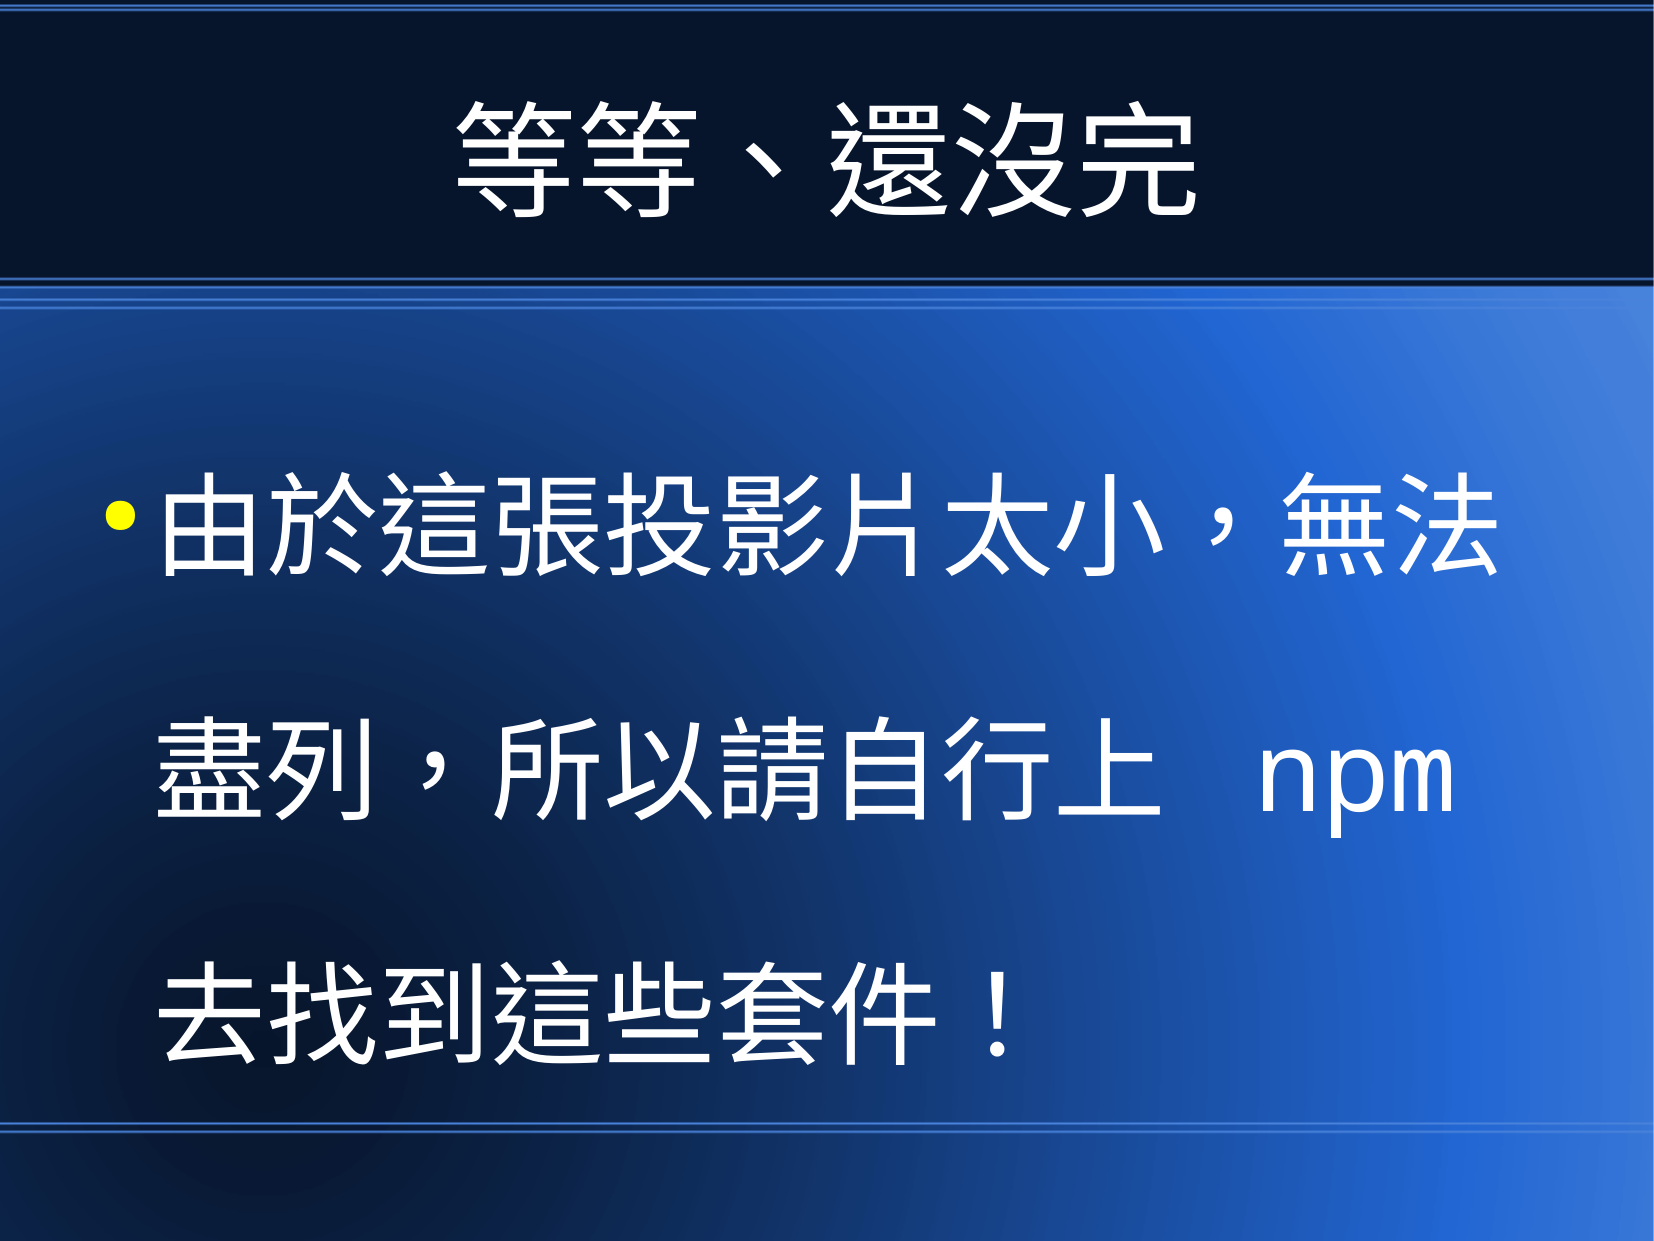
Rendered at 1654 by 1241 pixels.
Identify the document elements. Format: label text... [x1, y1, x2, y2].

list 由於這張投影片太小，無法盡列，所以請自行上 npm 去找到這些套件！ [82, 355, 1571, 1241]
picture [0, 0, 1654, 1241]
title 等等、還沒完 [82, 49, 1571, 257]
